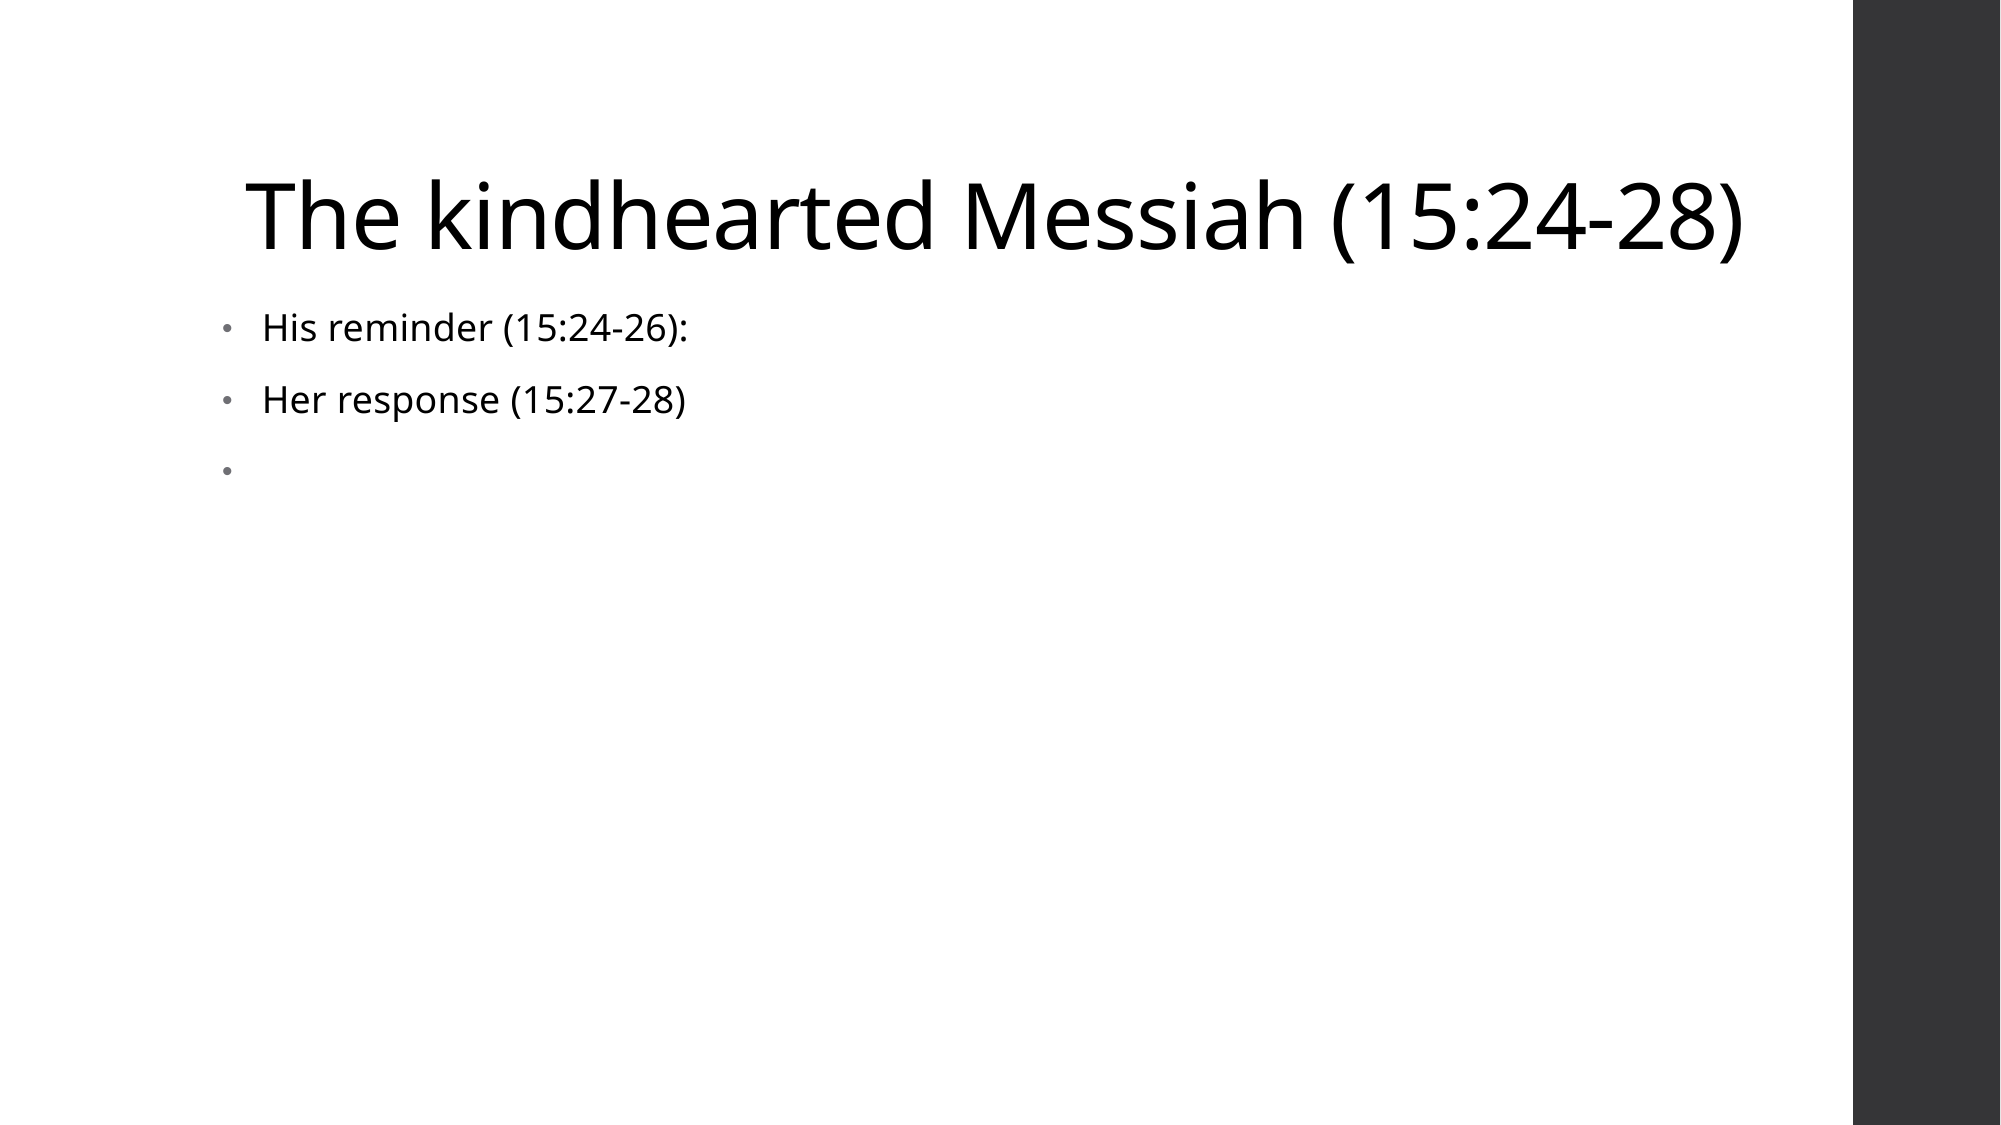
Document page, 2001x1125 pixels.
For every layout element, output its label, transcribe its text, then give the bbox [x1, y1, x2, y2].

title The kindhearted Messiah (15:24-28) [206, 60, 1797, 278]
list His reminder (15:24-26): Her response (15:27-28) [206, 299, 1617, 1014]
